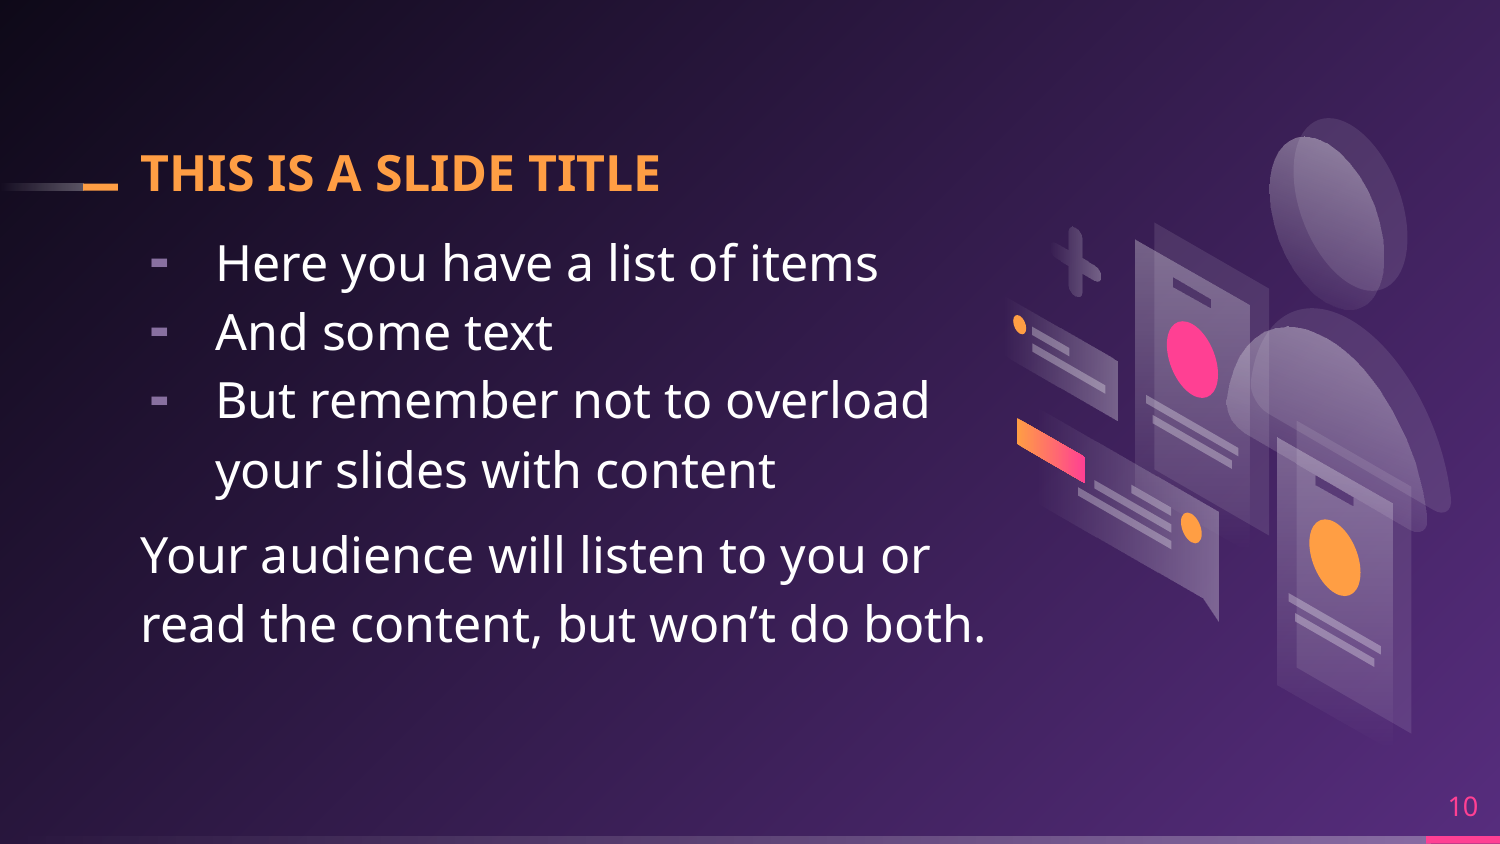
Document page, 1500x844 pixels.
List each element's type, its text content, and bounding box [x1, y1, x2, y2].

list Here you have a list of items And some text But remember not to overload your slides with content Your audience will listen to you or read the content, but won’t do both. [140, 222, 1011, 720]
text_box [1269, 118, 1408, 310]
text_box [1016, 222, 1452, 751]
title THIS IS A SLIDE TITLE [140, 137, 1011, 203]
slide_number <número> [1426, 779, 1500, 837]
text_box [1049, 226, 1101, 297]
text_box [1003, 295, 1118, 421]
